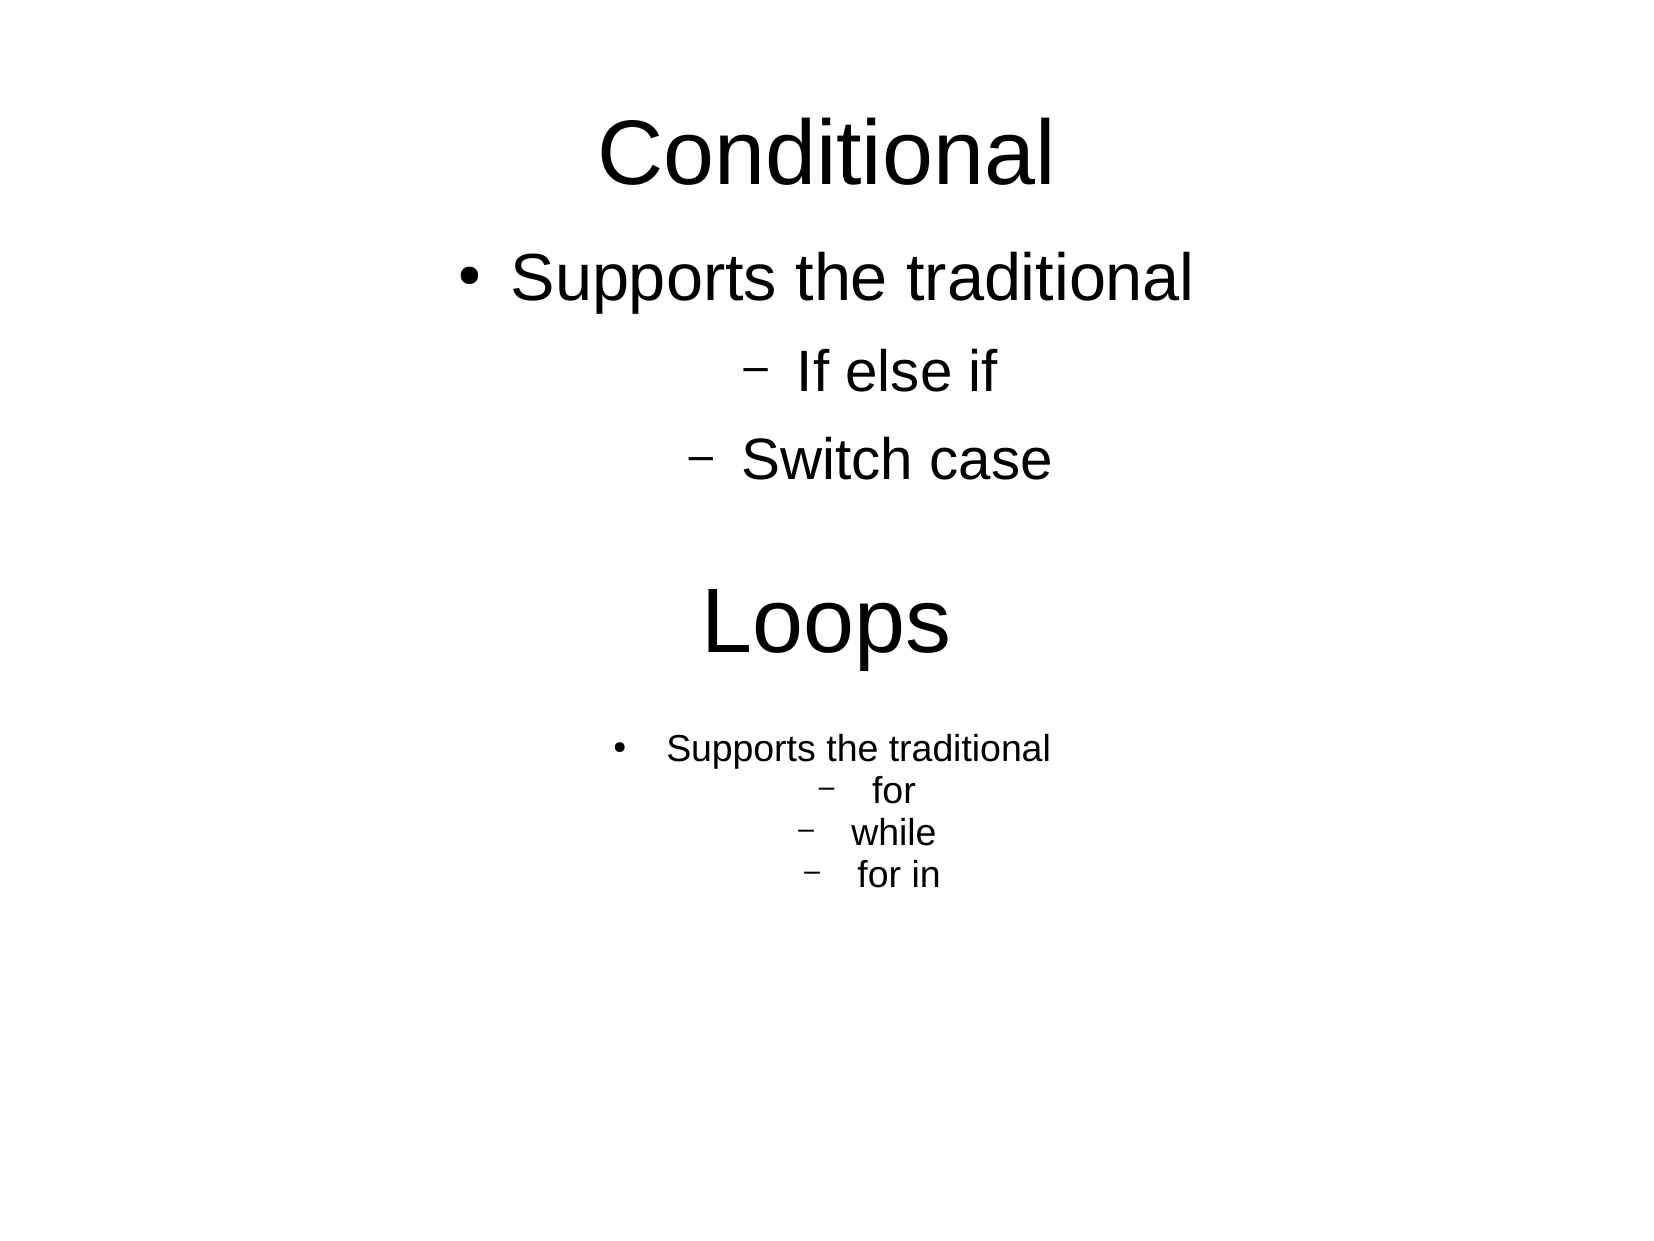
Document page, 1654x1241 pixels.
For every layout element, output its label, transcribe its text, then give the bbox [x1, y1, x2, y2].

title Conditional [82, 49, 1571, 240]
list Supports the traditional If else if Switch case [82, 240, 1571, 496]
text_box Loops [0, 569, 1654, 672]
text_box Supports the traditional for while for in [66, 720, 1591, 1075]
